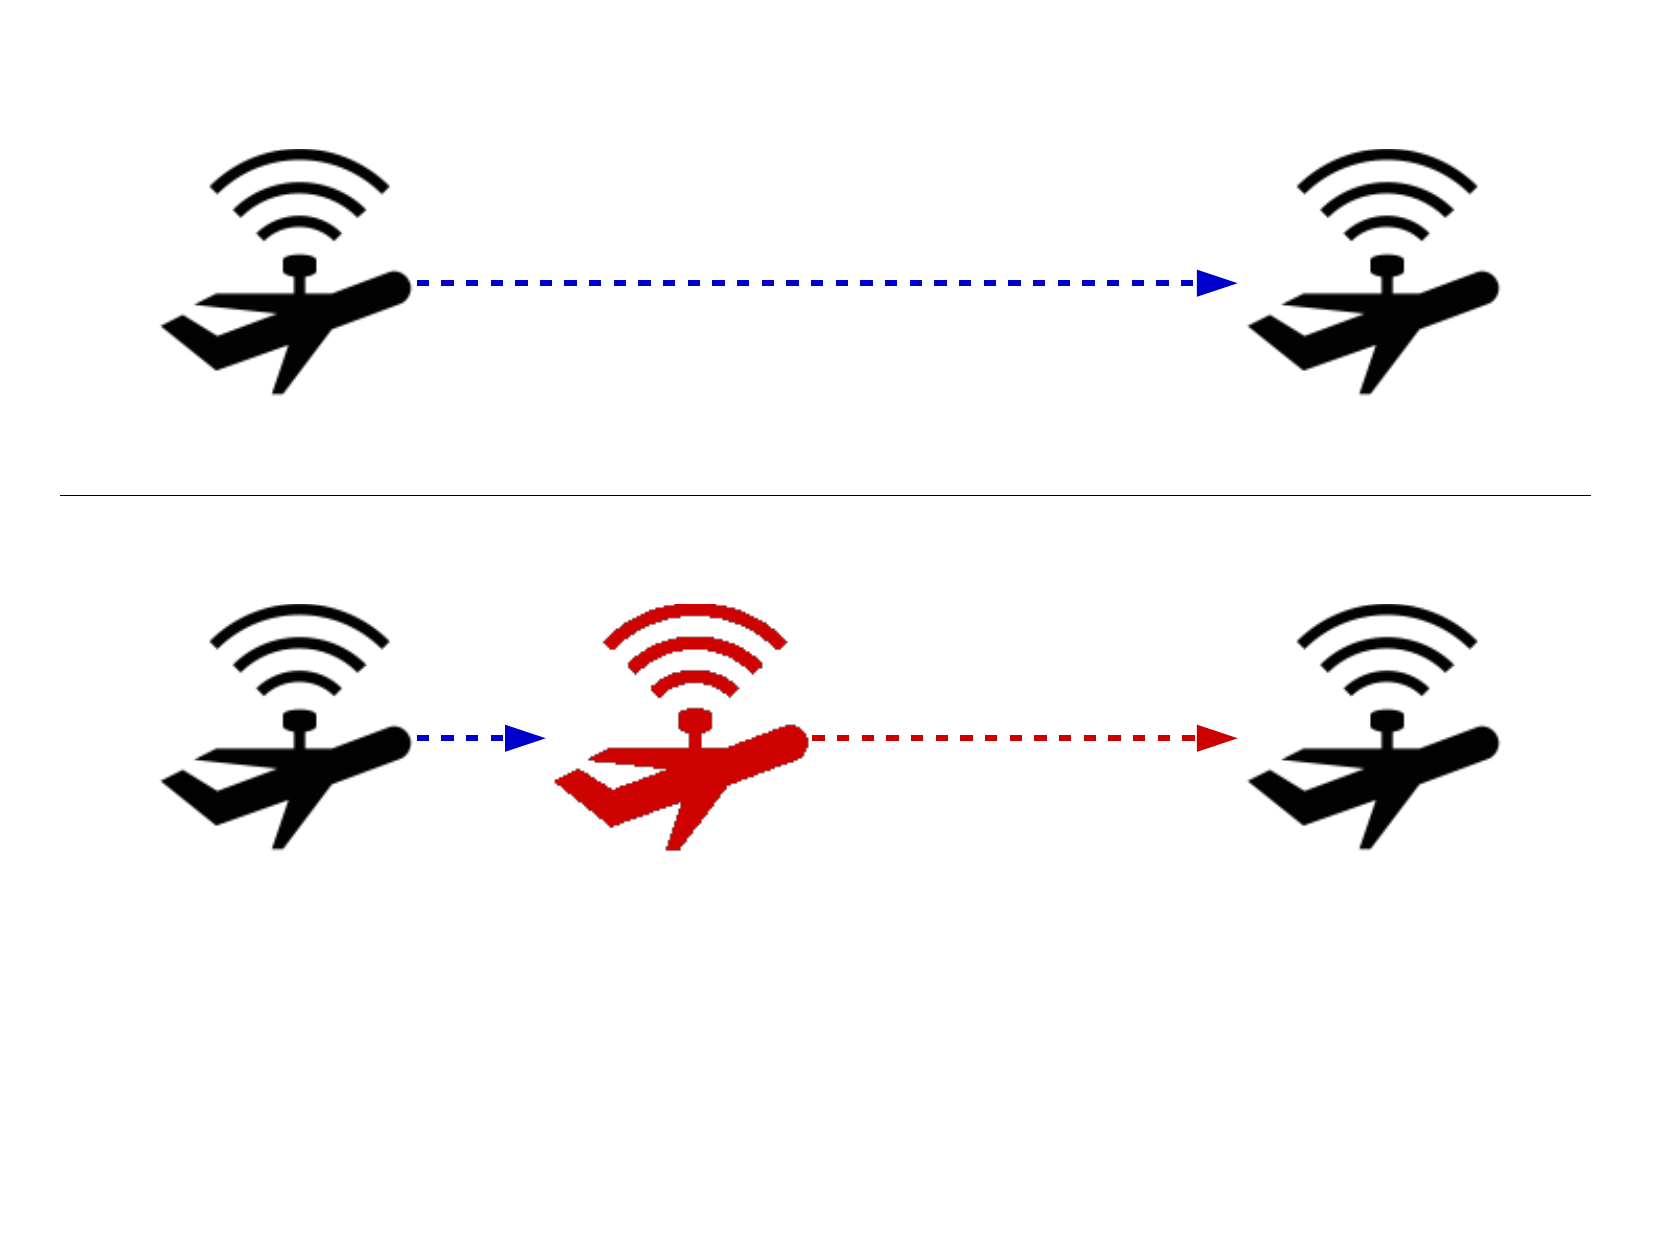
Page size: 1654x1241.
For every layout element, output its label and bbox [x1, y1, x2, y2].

picture [1237, 149, 1505, 417]
picture [545, 604, 813, 872]
picture [150, 149, 417, 417]
picture [1237, 604, 1505, 872]
picture [150, 604, 417, 872]
